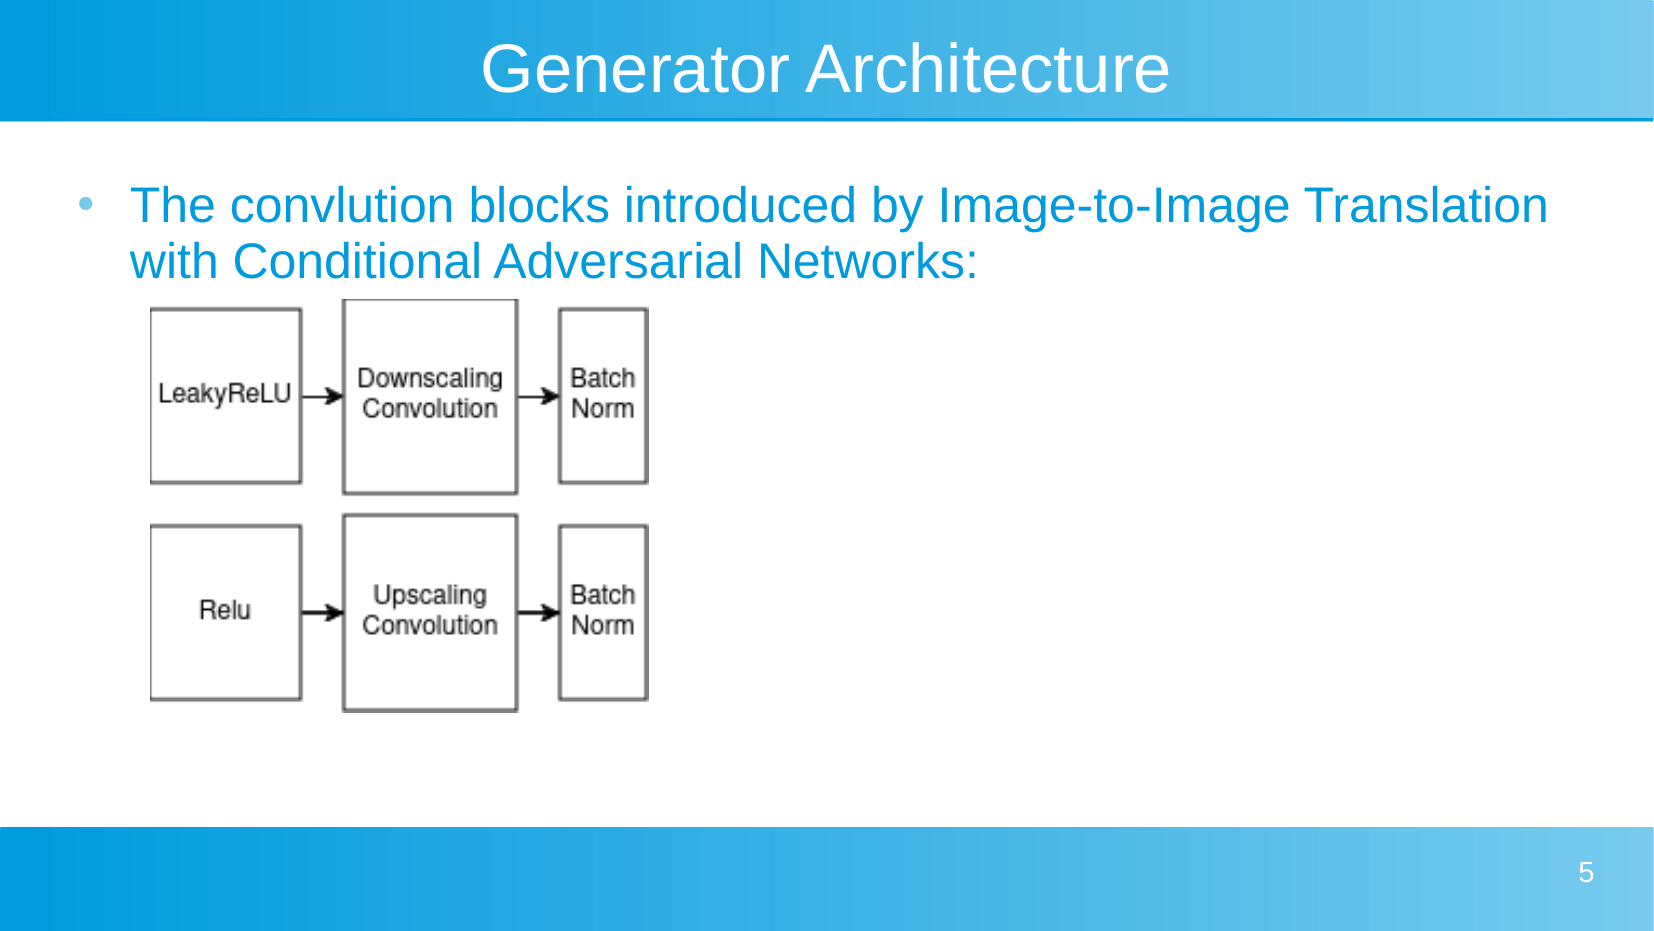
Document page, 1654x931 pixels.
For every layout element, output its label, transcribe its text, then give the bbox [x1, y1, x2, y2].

list The convlution blocks introduced by Image-to-Image Translation with Conditional Adversarial Networks: [59, 177, 1595, 768]
title Generator Architecture [59, 29, 1595, 108]
picture [150, 299, 649, 713]
